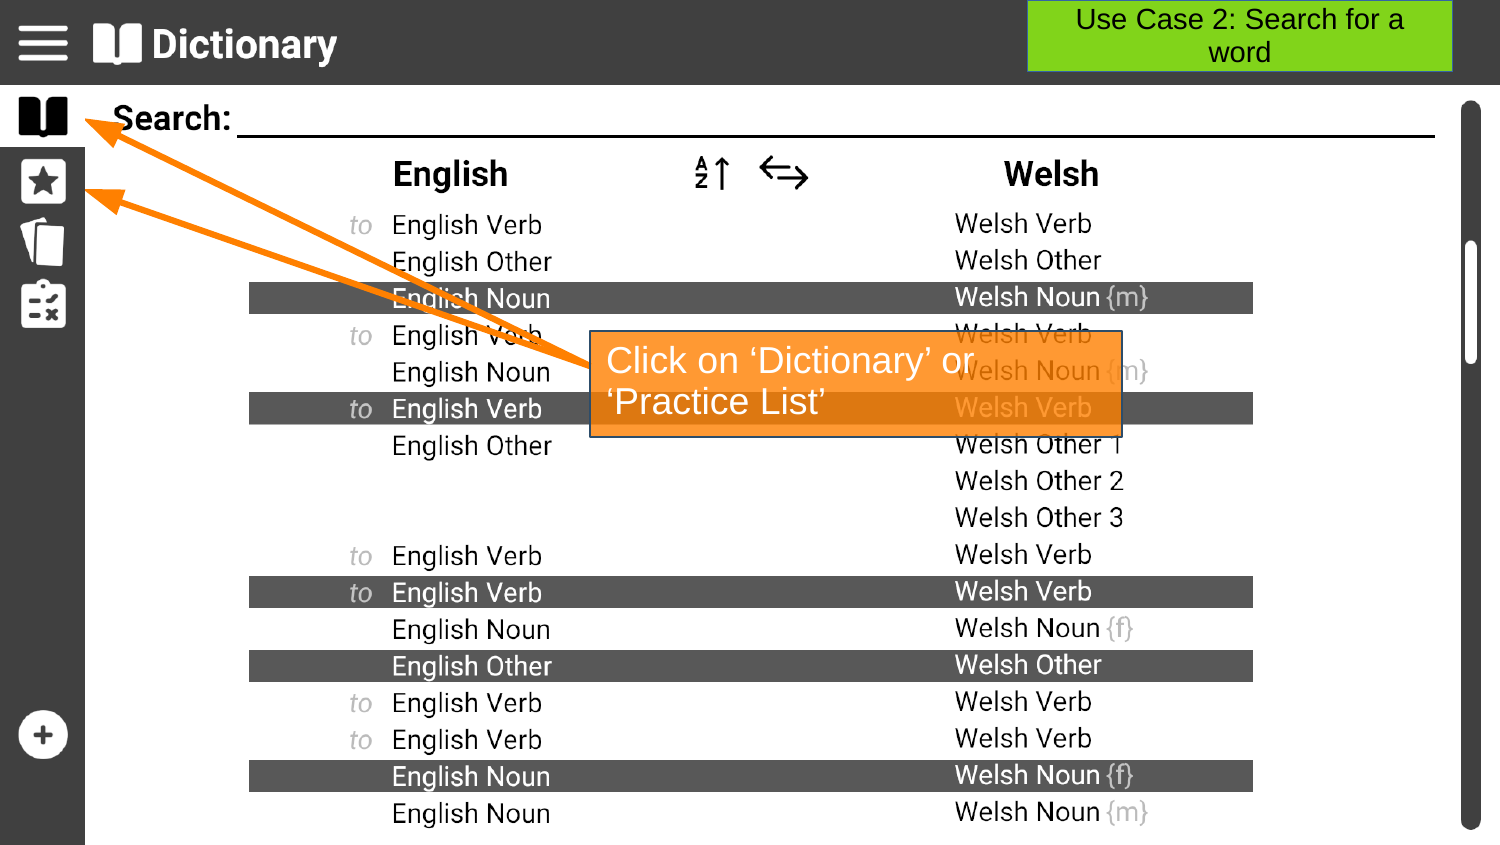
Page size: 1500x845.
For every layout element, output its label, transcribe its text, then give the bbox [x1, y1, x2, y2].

text_box Use Case 2: Search for a word [1027, 0, 1453, 72]
text_box Click on ‘Dictionary’ or ‘Practice List’ [590, 330, 1123, 438]
picture [0, 0, 1500, 845]
